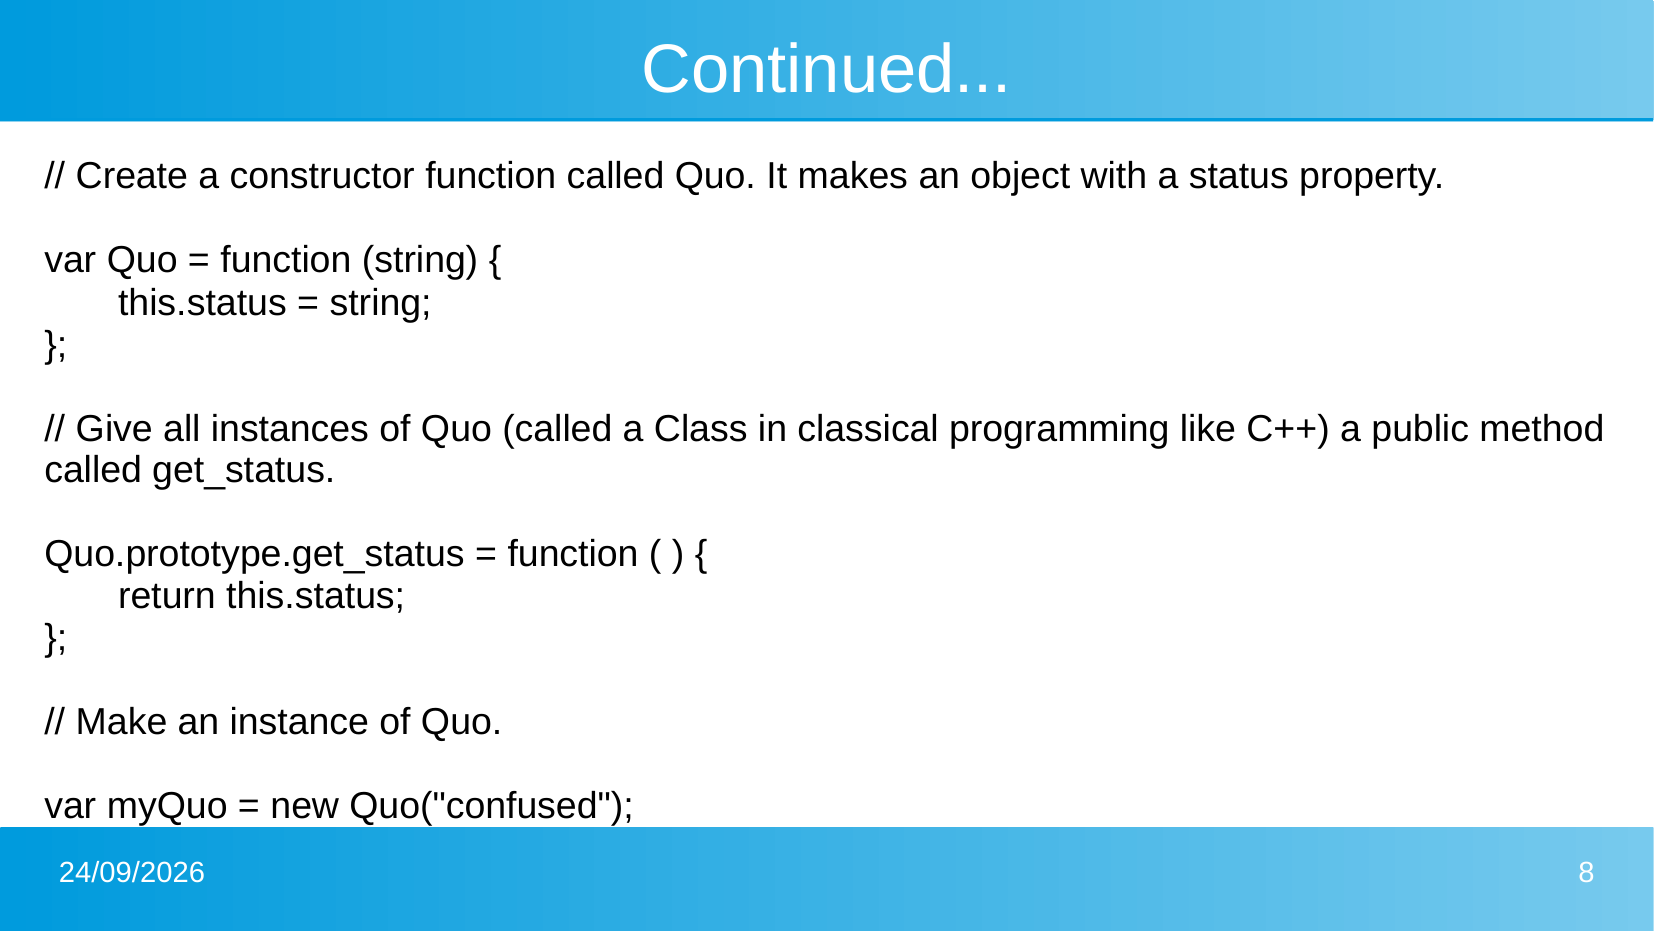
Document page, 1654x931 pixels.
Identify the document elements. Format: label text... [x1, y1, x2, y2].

text_box // Create a constructor function called Quo. It makes an object with a status property. var Quo = function (string) { this.status = string; }; // Give all instances of Quo (called a Class in classical programming like C++) a public method called get_status. Quo.prototype.get_status = function ( ) { return this.status; }; // Make an instance of Quo. var myQuo = new Quo("confused"); [29, 147, 1625, 835]
title Continued... [59, 29, 1595, 108]
